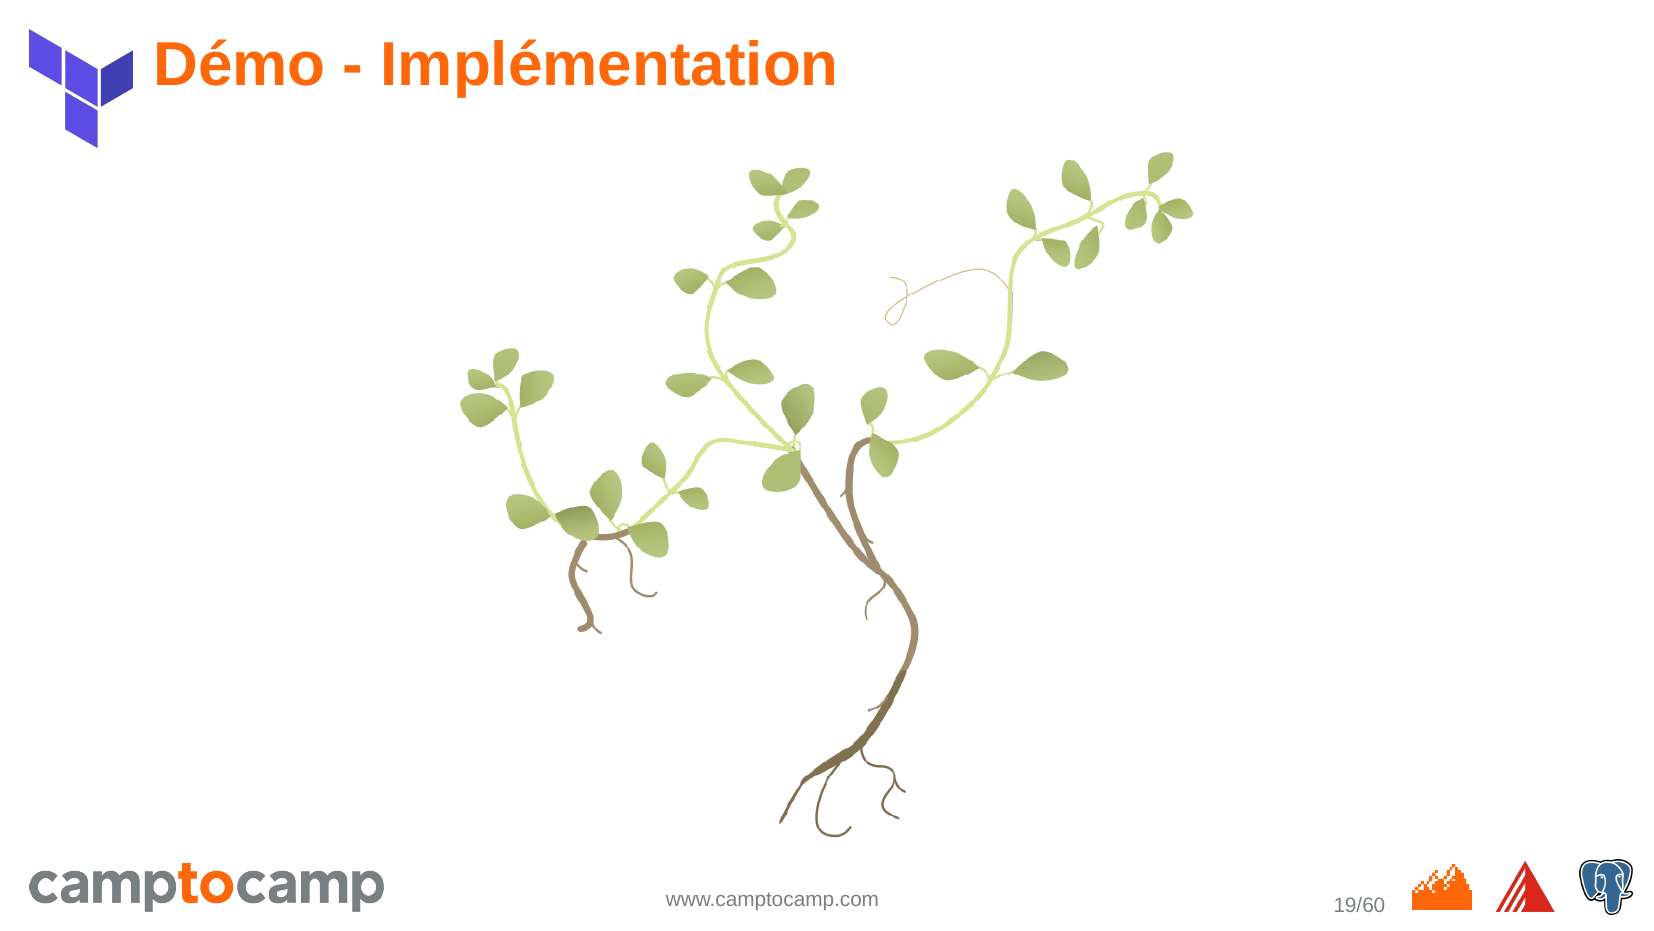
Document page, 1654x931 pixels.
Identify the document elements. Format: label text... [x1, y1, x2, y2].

picture [1579, 859, 1633, 915]
picture [455, 147, 1199, 842]
picture [1495, 856, 1556, 917]
title Démo - Implémentation [153, 29, 1394, 156]
picture [29, 863, 384, 912]
picture [29, 29, 133, 148]
picture [1412, 864, 1472, 910]
